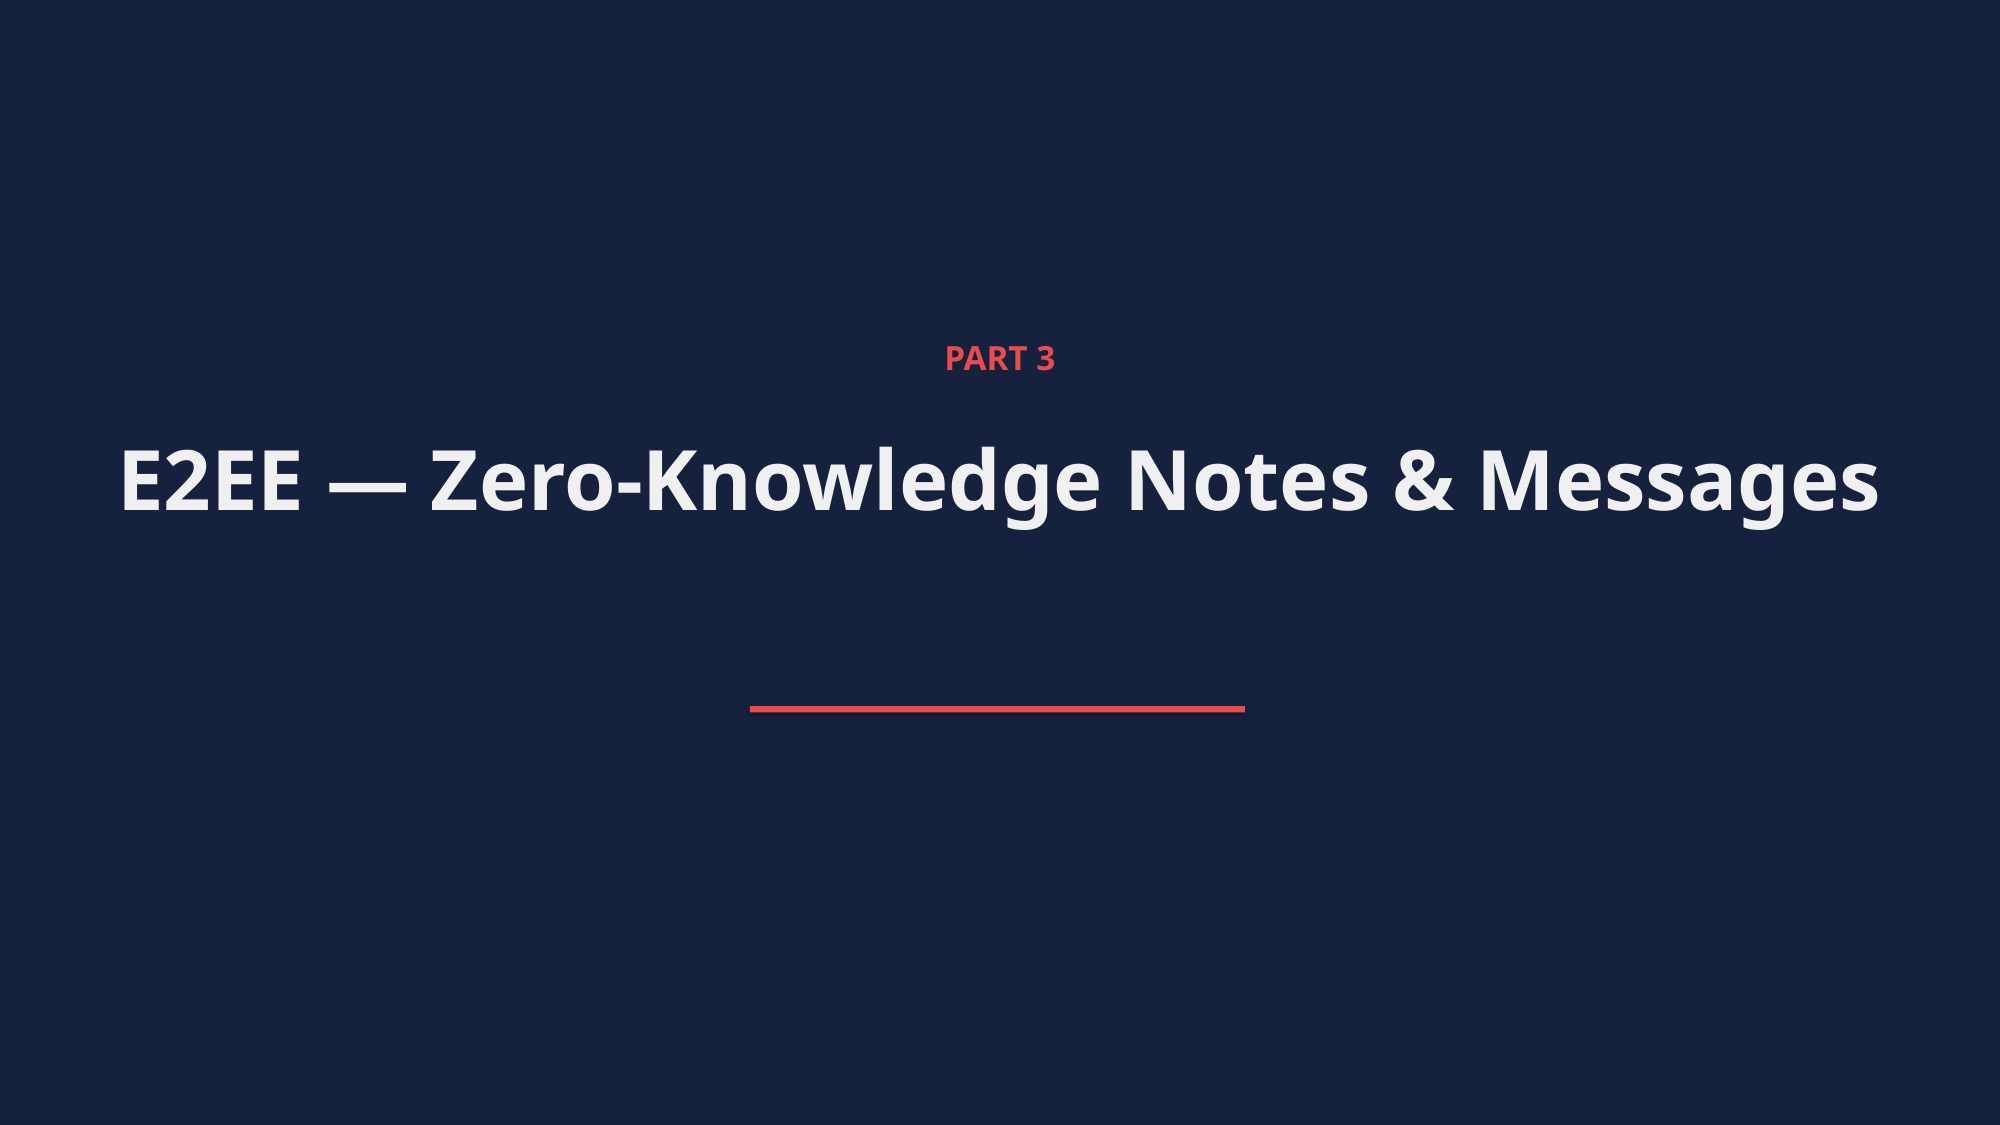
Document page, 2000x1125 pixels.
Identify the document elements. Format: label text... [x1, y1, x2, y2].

text_box [749, 706, 1245, 713]
text_box PART 3 [89, 329, 1910, 385]
text_box E2EE — Zero-Knowledge Notes & Messages [89, 420, 1910, 535]
